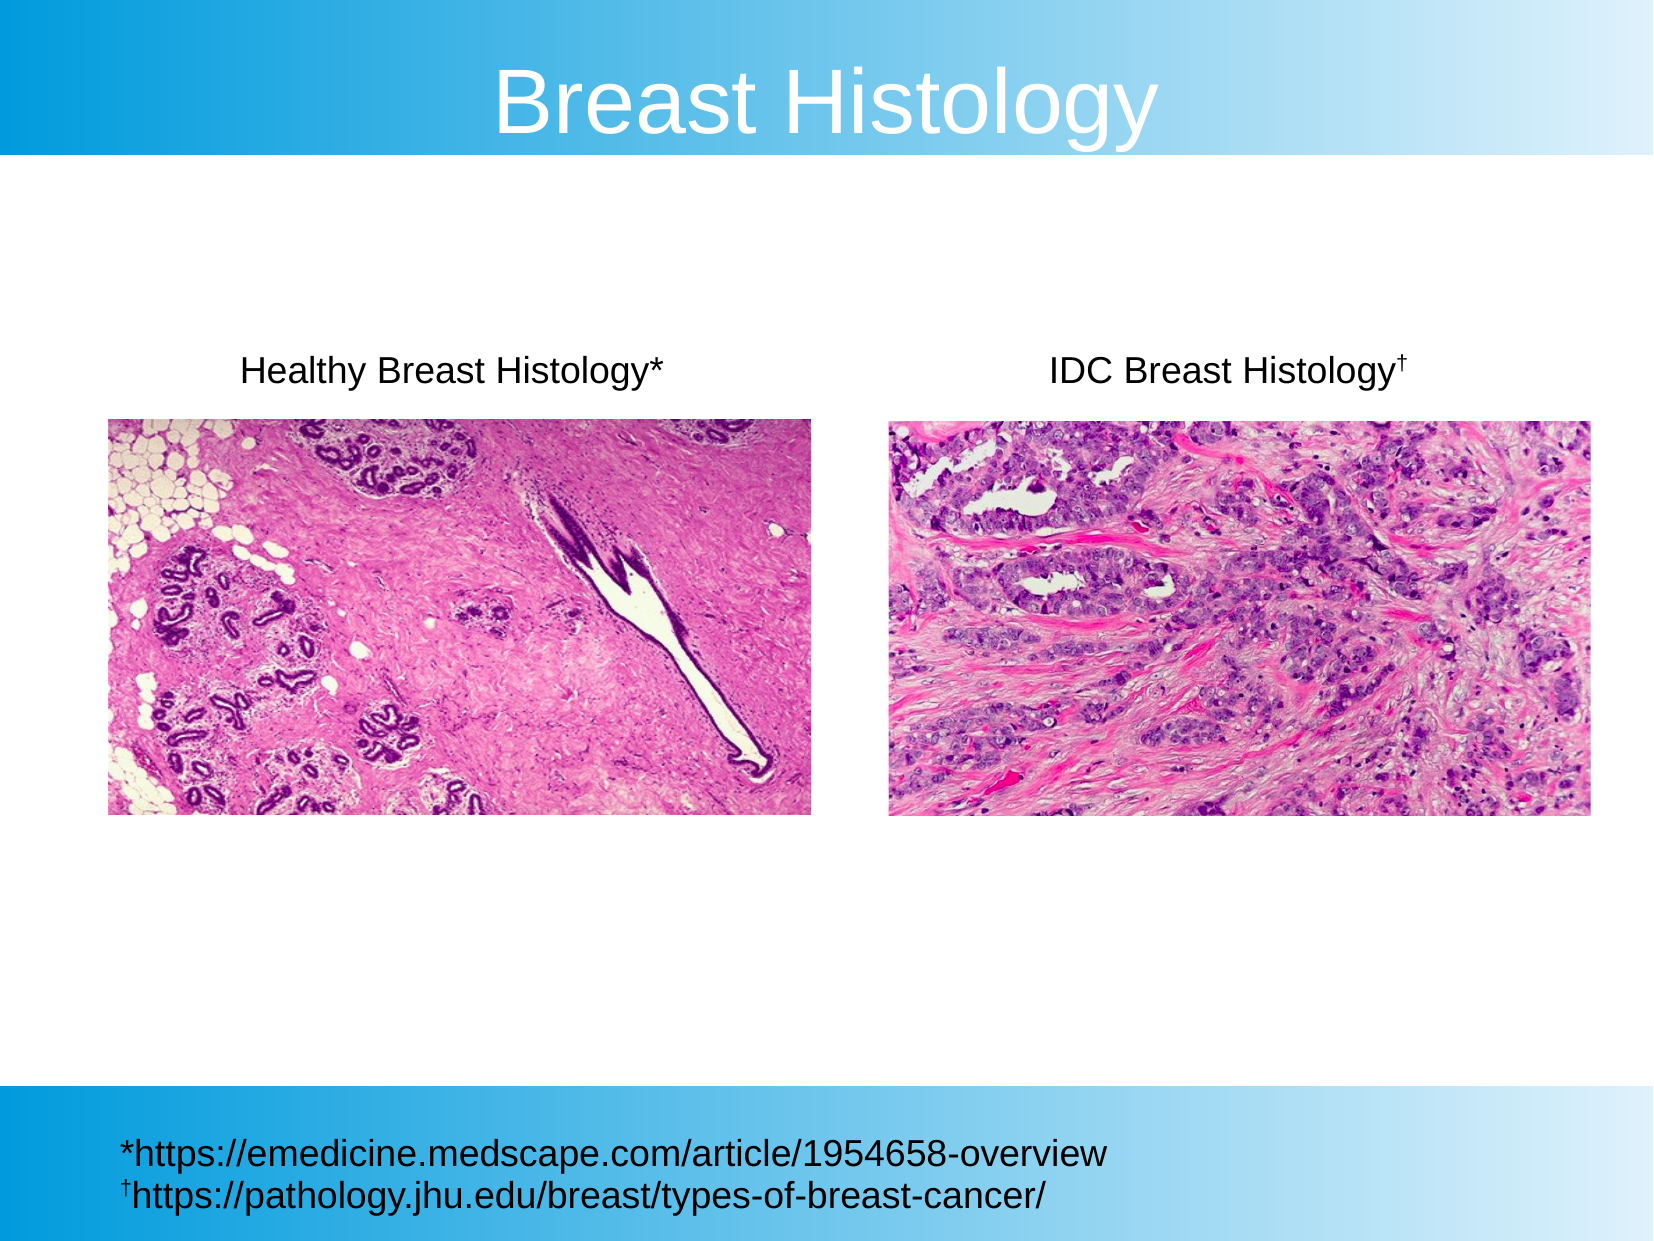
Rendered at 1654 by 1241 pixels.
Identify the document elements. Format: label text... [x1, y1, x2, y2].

text_box *https://emedicine.medscape.com/article/1954658-overview †https://pathology.jhu.edu/breast/types-of-breast-cancer/ [105, 1125, 1441, 1226]
title Breast Histology [82, 49, 1571, 155]
text_box Healthy Breast Histology* [225, 341, 691, 399]
picture [108, 419, 811, 815]
picture [888, 421, 1591, 816]
text_box IDC Breast Histology† [1034, 341, 1500, 401]
